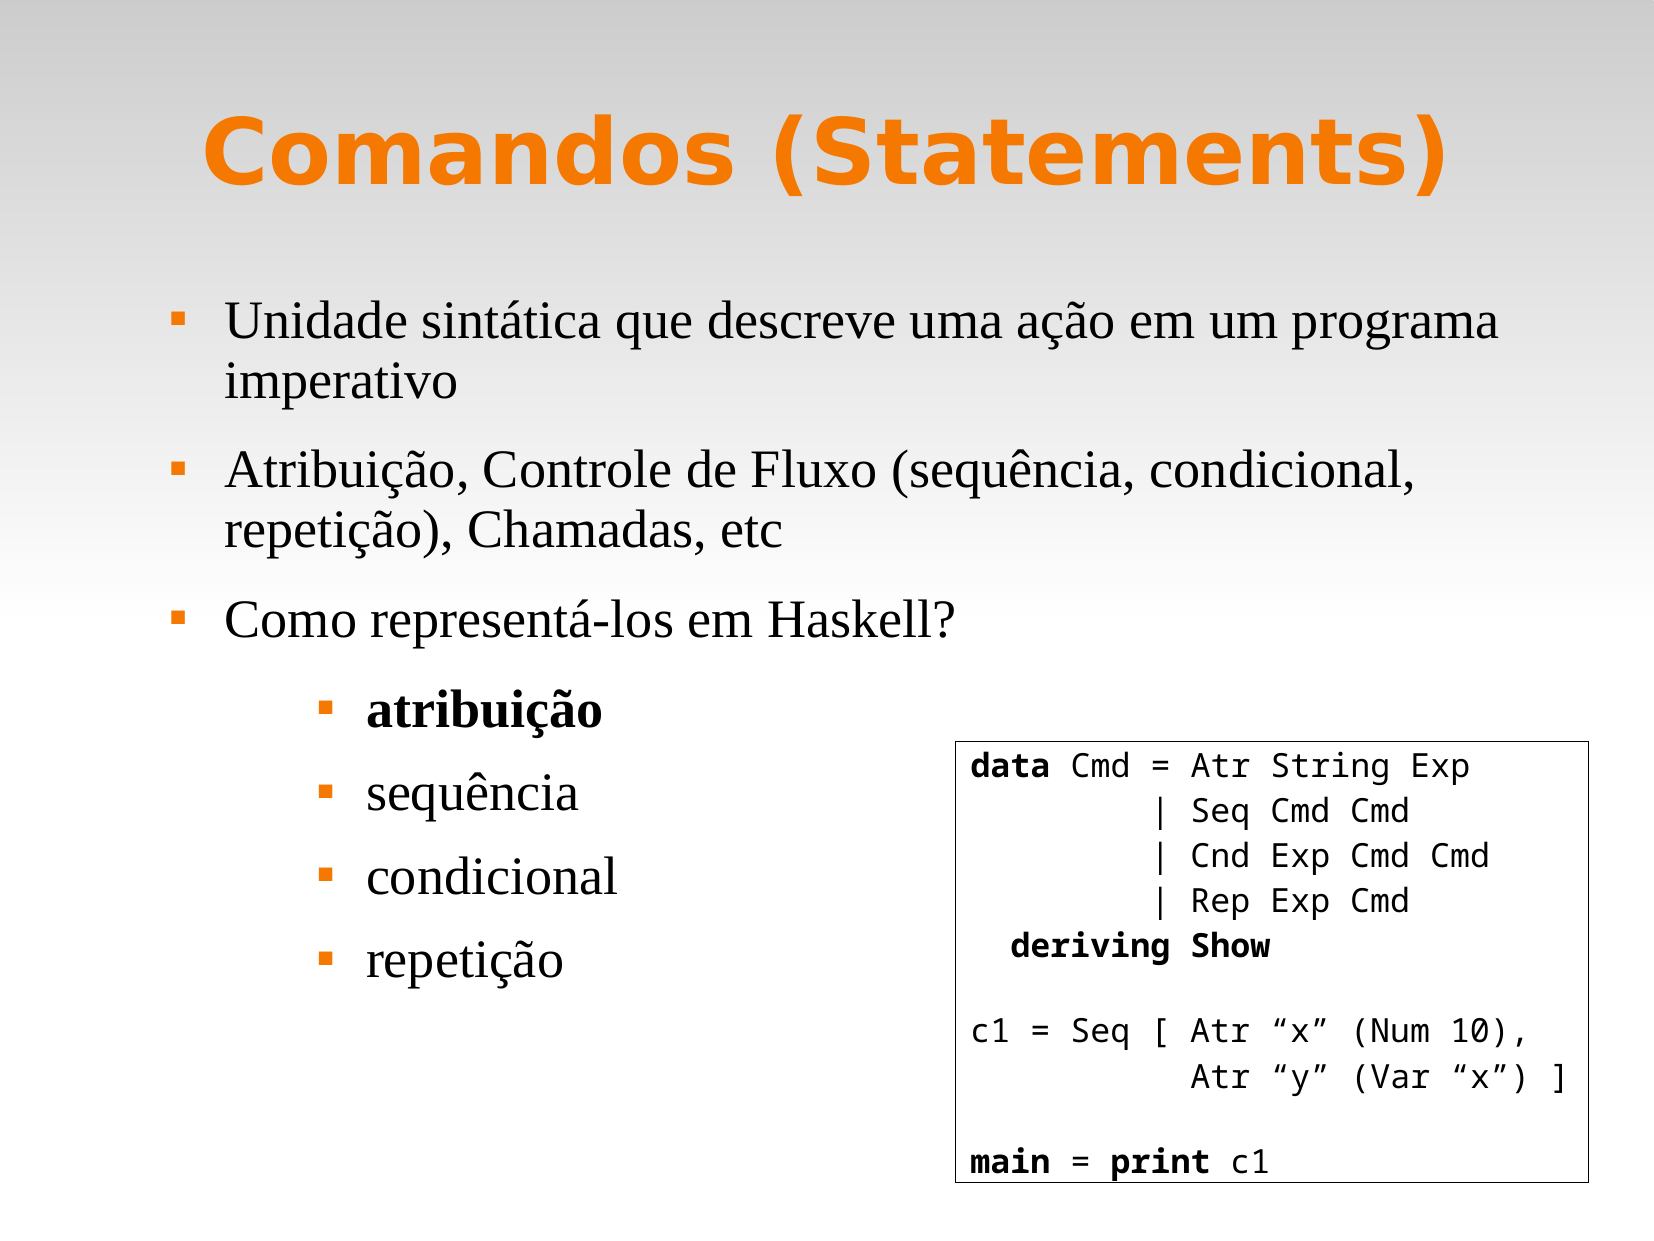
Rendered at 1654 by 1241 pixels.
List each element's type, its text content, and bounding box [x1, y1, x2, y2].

text_box data Cmd = Atr String Exp | Seq Cmd Cmd | Cnd Exp Cmd Cmd | Rep Exp Cmd deriving Show c1 = Seq [ Atr “x” (Num 10), Atr “y” (Var “x”) ] main = print c1 [955, 743, 1589, 1181]
list Unidade sintática que descreve uma ação em um programa imperativo Atribuição, Controle de Fluxo (sequência, condicional, repetição), Chamadas, etc Como representá-los em Haskell? atribuição sequência condicional repetição [82, 290, 1571, 1110]
title Comandos (Statements) [82, 49, 1571, 257]
